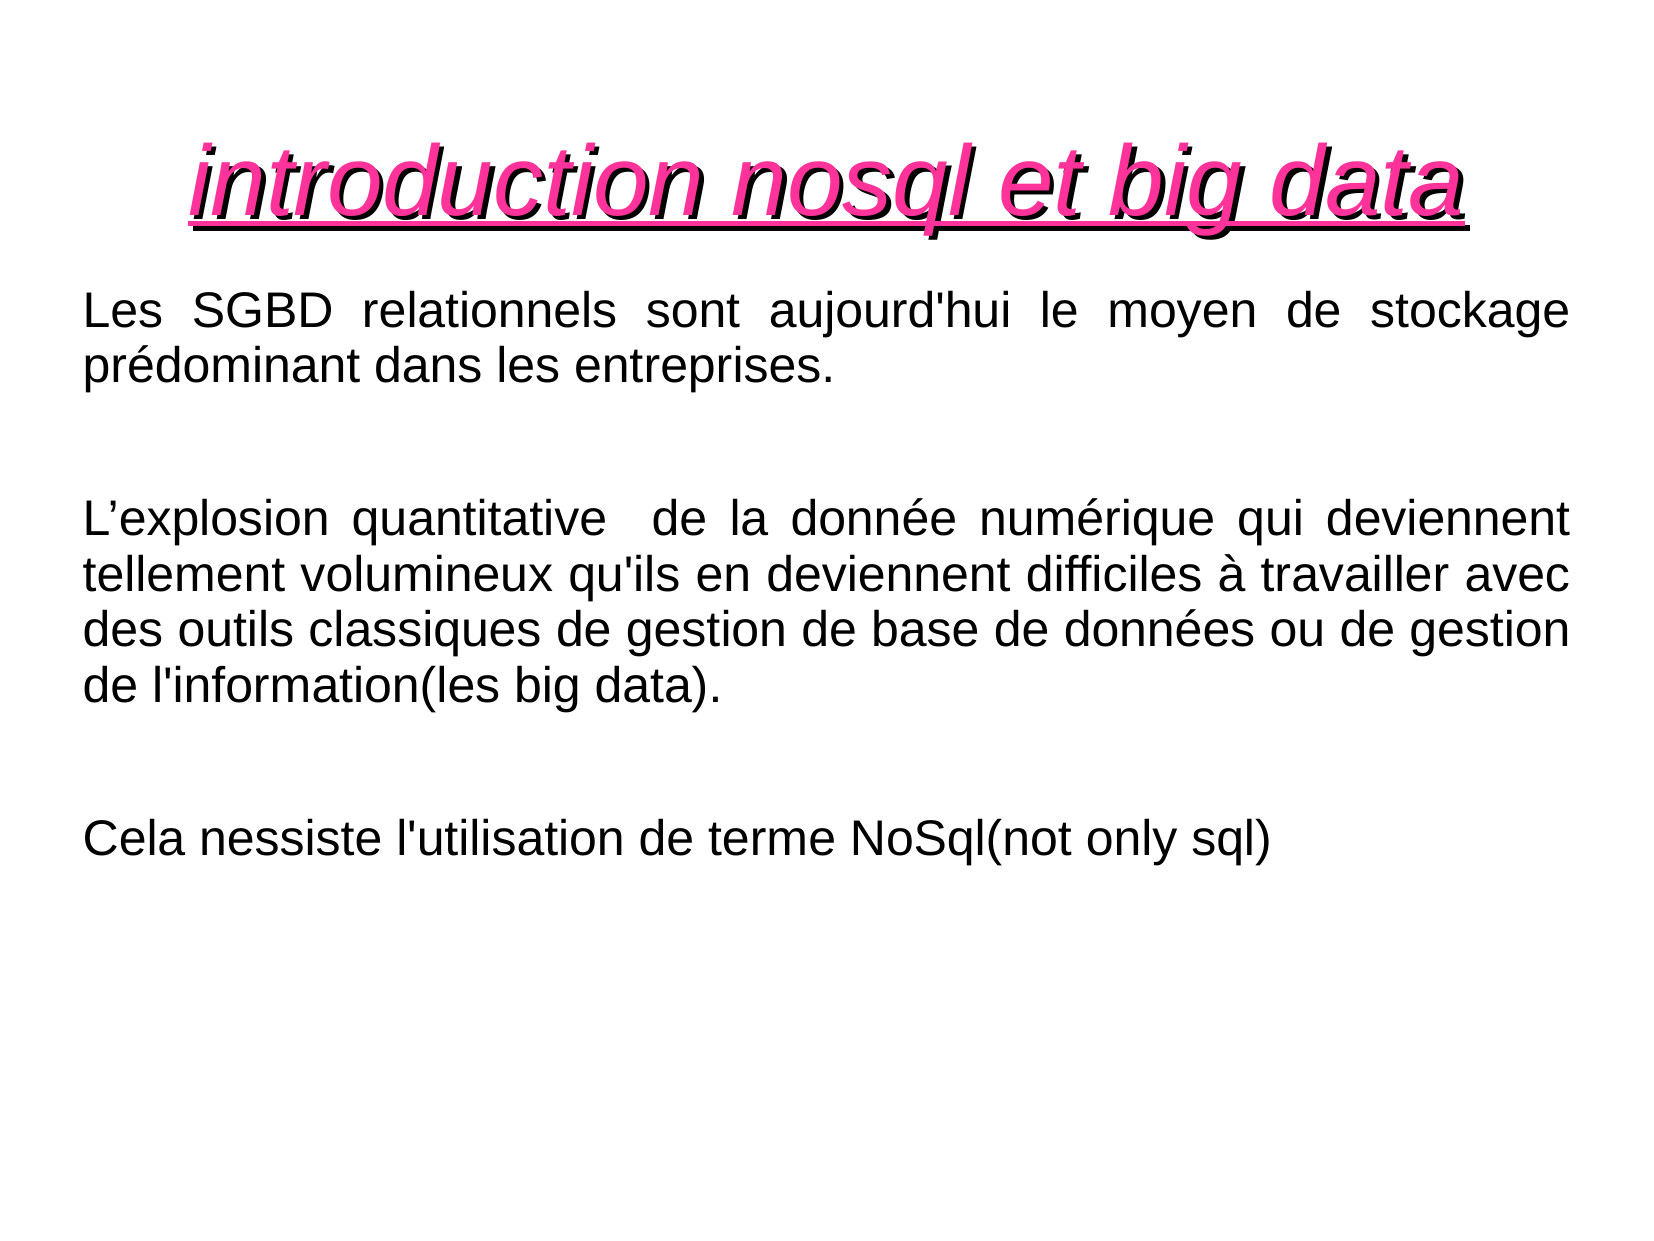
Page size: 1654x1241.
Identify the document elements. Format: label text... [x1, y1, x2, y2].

subtitle Les SGBD relationnels sont aujourd'hui le moyen de stockage prédominant dans les entreprises. L’explosion quantitative de la donnée numérique qui deviennent tellement volumineux qu'ils en deviennent difficiles à travailler avec des outils classiques de gestion de base de données ou de gestion de l'information(les big data). Cela nessiste l'utilisation de terme NoSql(not only sql) [82, 279, 1571, 1021]
title introduction nosql et big data [82, 49, 1571, 257]
